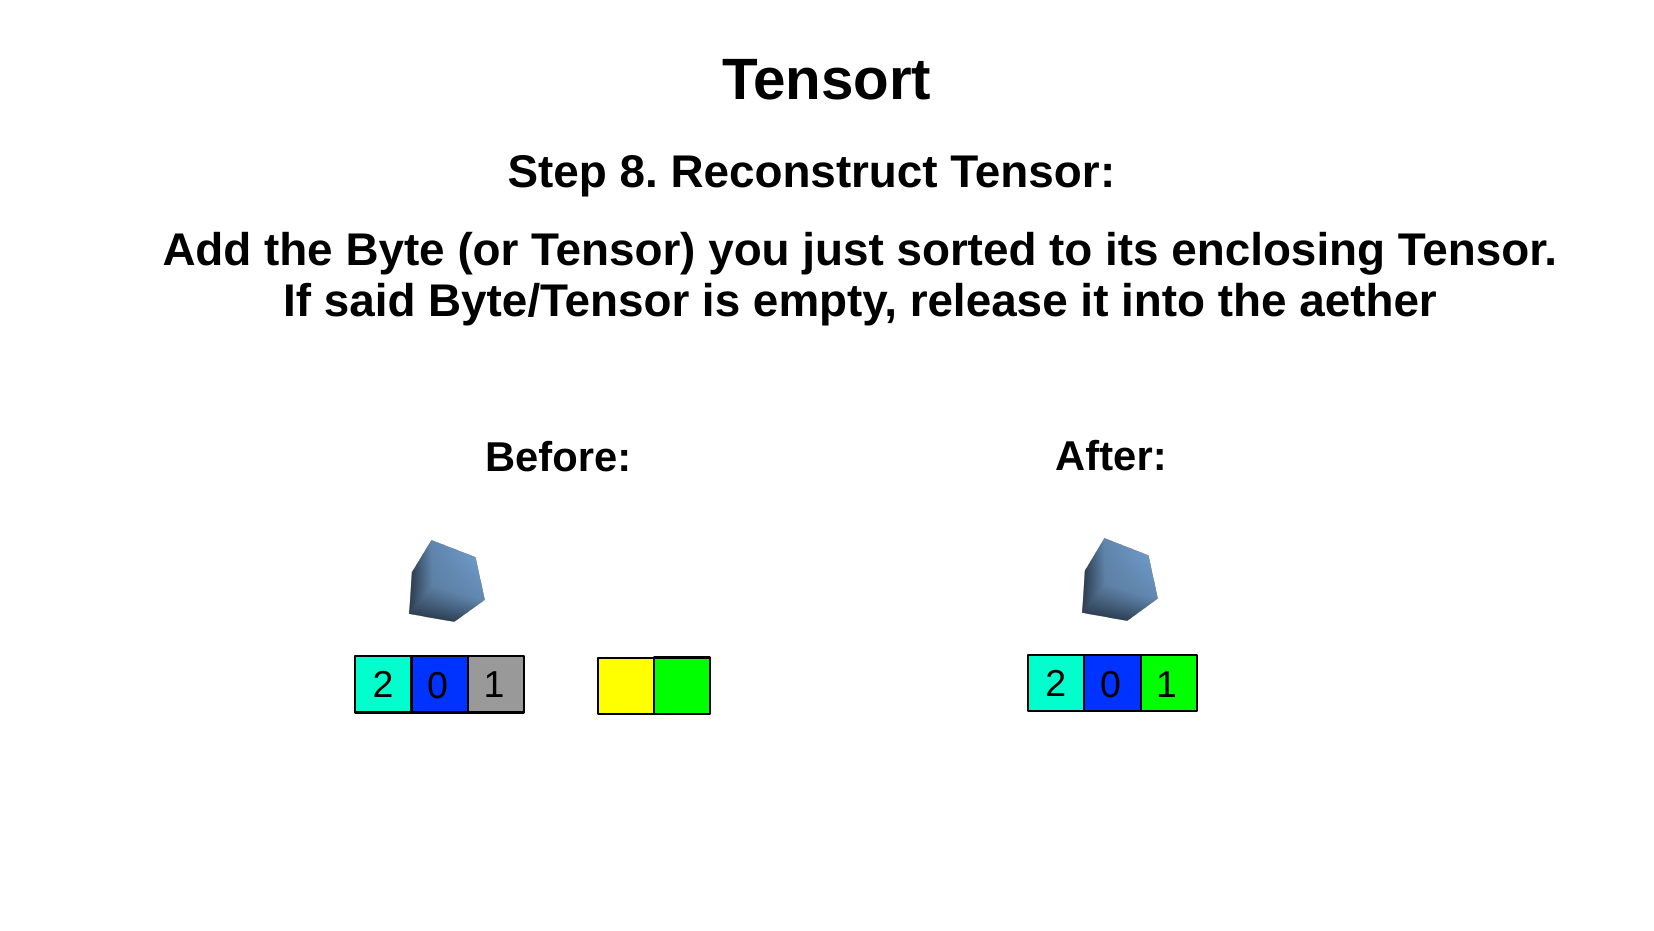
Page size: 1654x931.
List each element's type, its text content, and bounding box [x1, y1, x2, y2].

text_box 2 [1030, 655, 1085, 712]
text_box 2 [357, 656, 412, 714]
text_box Step 8. Reconstruct Tensor: [492, 138, 1388, 216]
text_box 1 [469, 656, 526, 714]
text_box 1 [1142, 655, 1198, 713]
text_box Add the Byte (or Tensor) you just sorted to its enclosing Tensor. If said Byte/Tensor is empty, release it into the aether [108, 216, 1613, 385]
text_box After: [967, 399, 1256, 513]
text_box 0 [412, 656, 469, 714]
title Tensort [82, 2, 1571, 158]
text_box 0 [1085, 655, 1142, 713]
subtitle Before: [414, 401, 703, 514]
text_box [597, 657, 711, 714]
